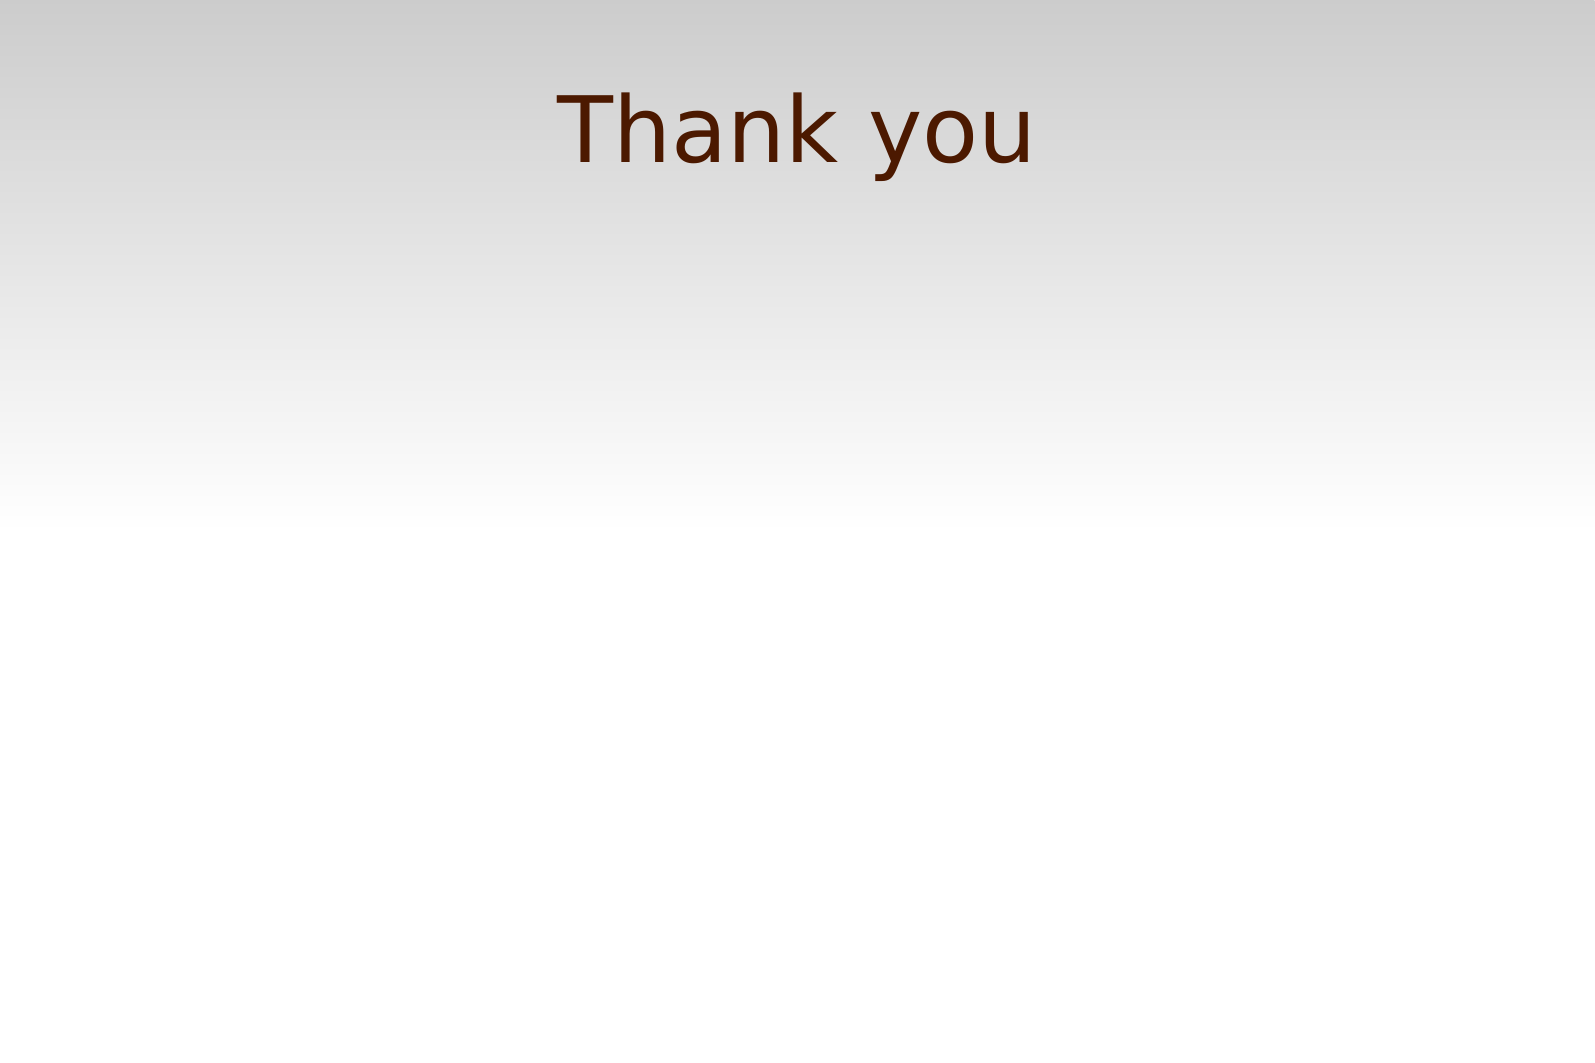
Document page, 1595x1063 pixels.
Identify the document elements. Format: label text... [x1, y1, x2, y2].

title Thank you [79, 42, 1515, 220]
